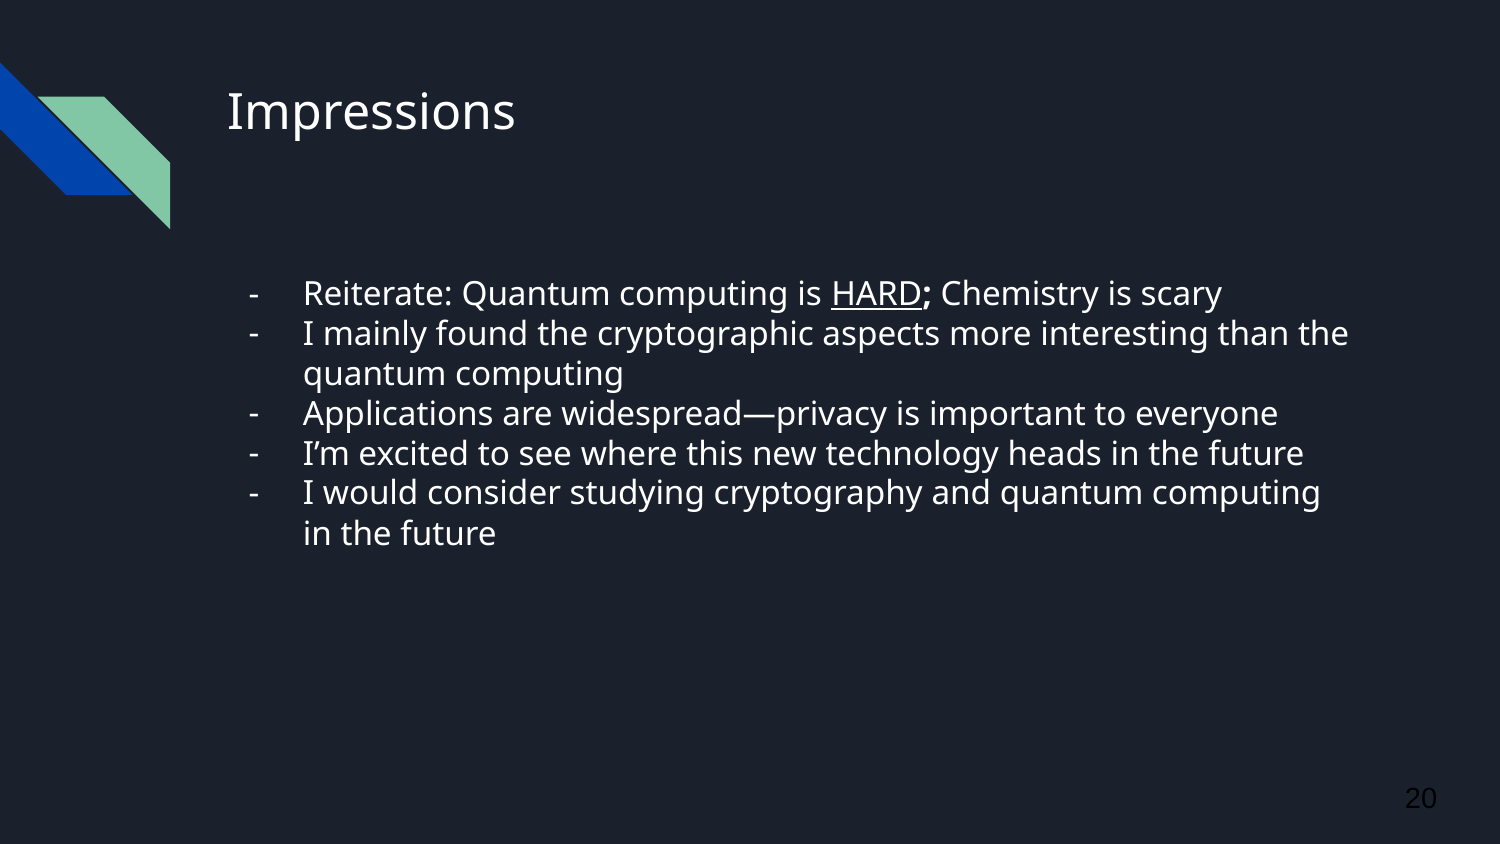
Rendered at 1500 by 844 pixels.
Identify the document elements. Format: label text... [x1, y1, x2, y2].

list Reiterate: Quantum computing is HARD; Chemistry is scary I mainly found the cryptographic aspects more interesting than the quantum computing Applications are widespread—privacy is important to everyone I’m excited to see where this new technology heads in the future I would consider studying cryptography and quantum computing in the future [212, 257, 1368, 618]
slide_number <number> [1389, 764, 1480, 830]
title Impressions [212, 64, 1368, 215]
